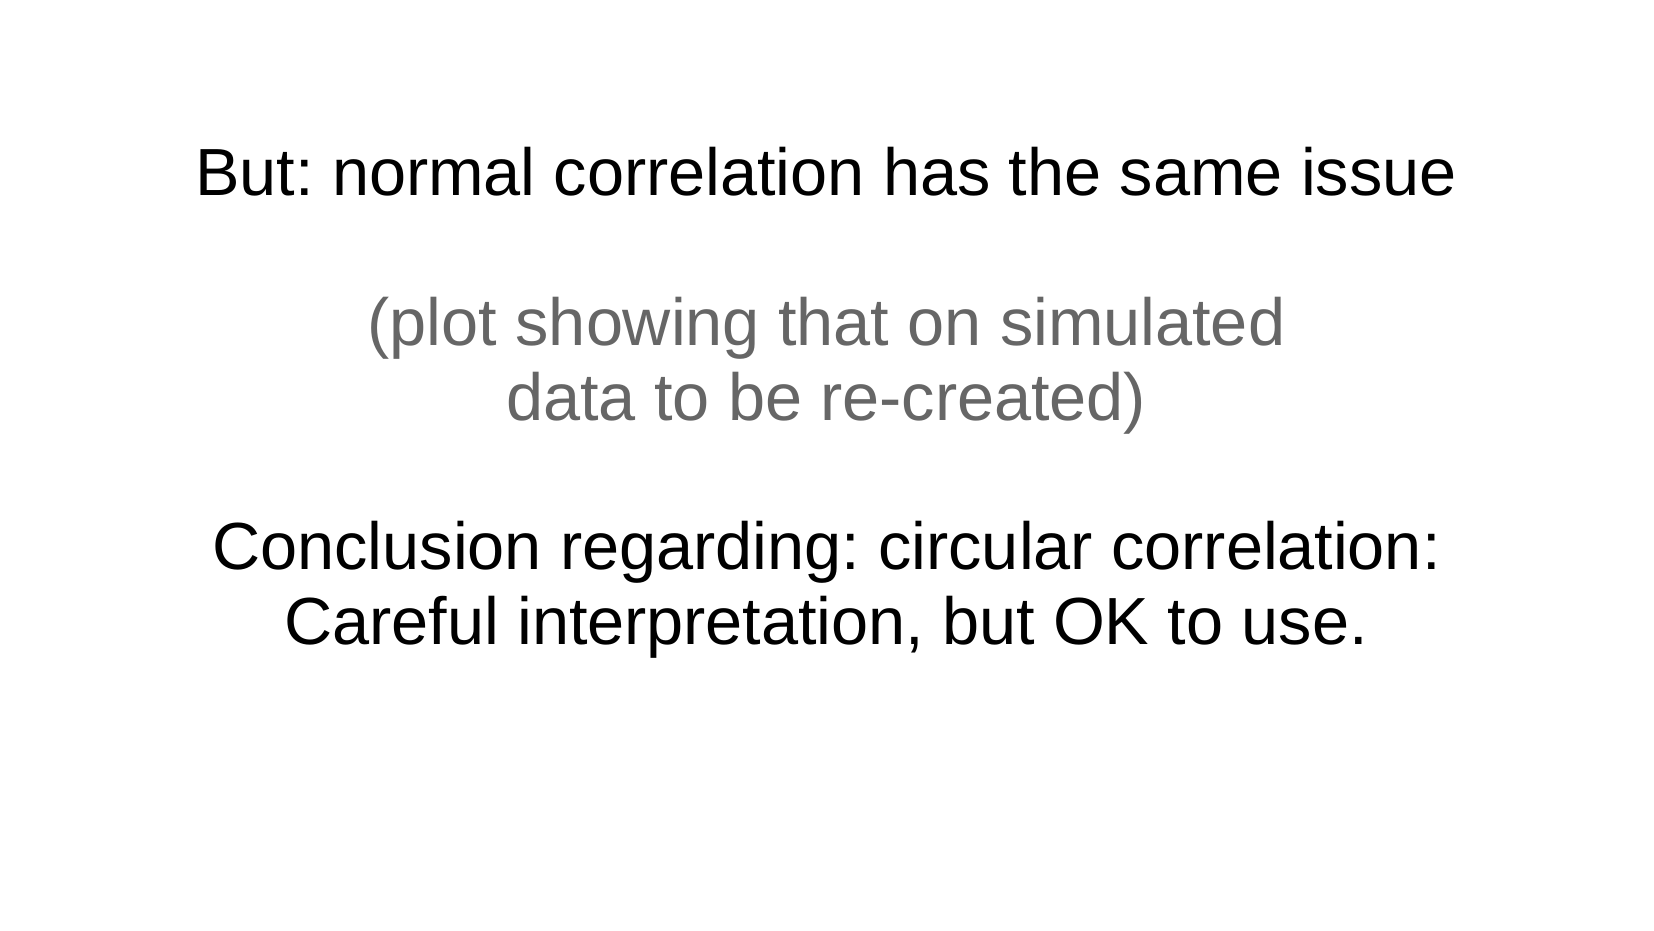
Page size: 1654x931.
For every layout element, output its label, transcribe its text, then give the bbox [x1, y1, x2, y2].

subtitle But: normal correlation has the same issue (plot showing that on simulated data to be re-created) Conclusion regarding: circular correlation: Careful interpretation, but OK to use. [82, 37, 1571, 757]
